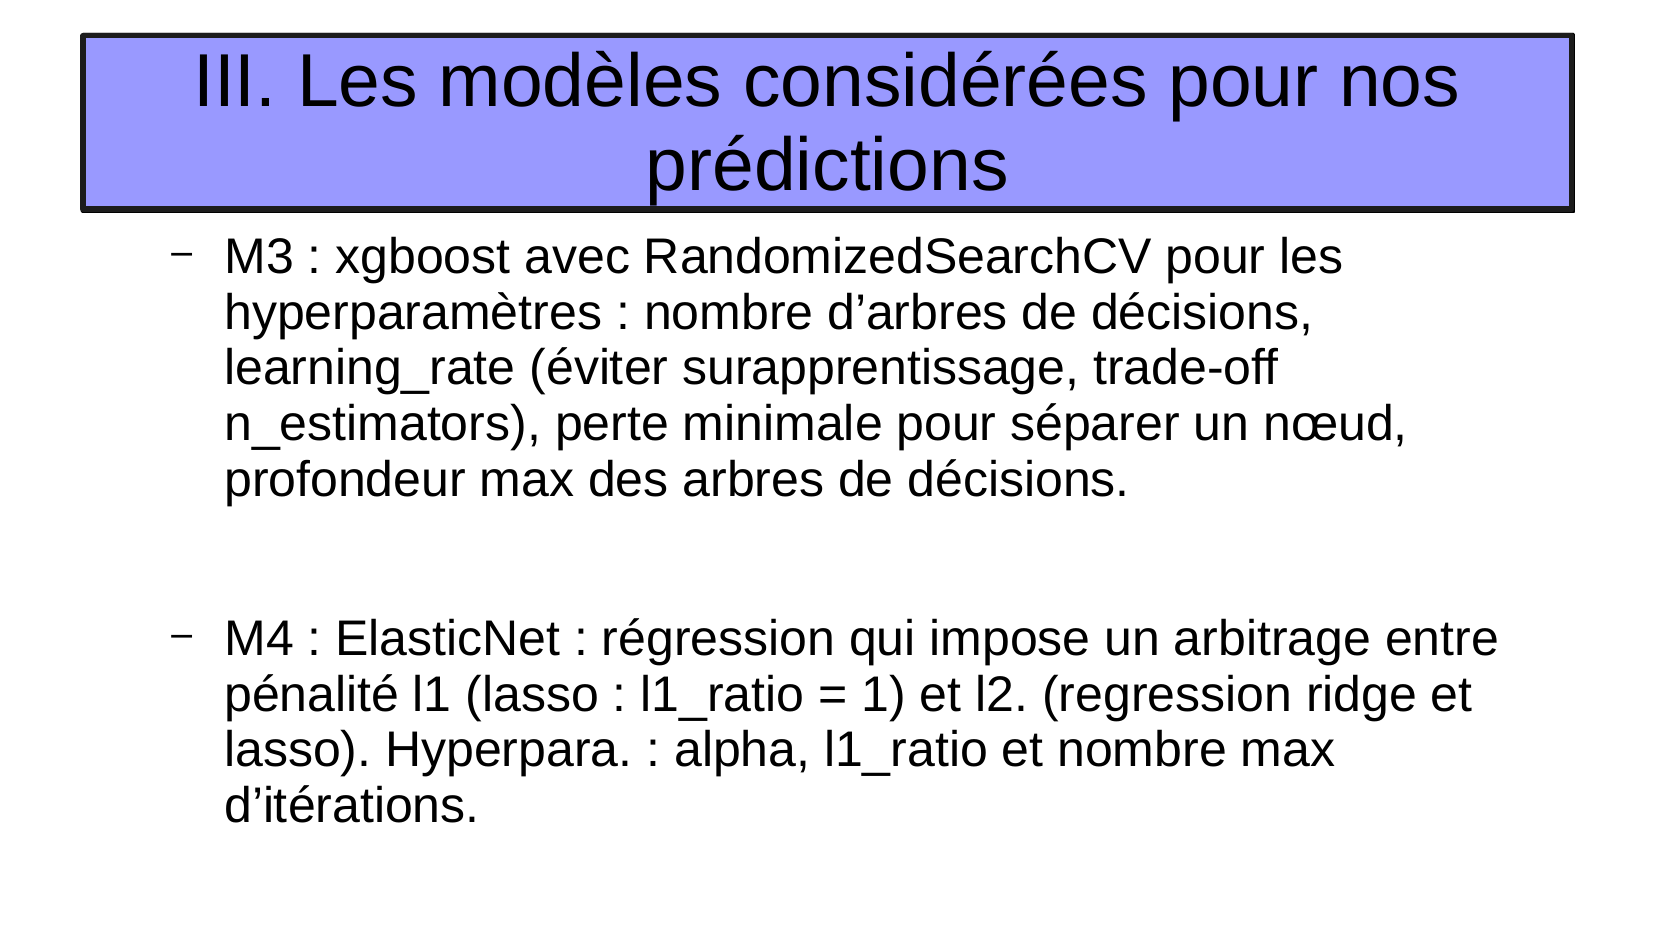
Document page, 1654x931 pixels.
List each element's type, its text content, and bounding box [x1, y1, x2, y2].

title III. Les modèles considérées pour nos prédictions [83, 35, 1572, 210]
list M3 : xgboost avec RandomizedSearchCV pour les hyperparamètres : nombre d’arbres de décisions, learning_rate (éviter surapprentissage, trade-off n_estimators), perte minimale pour séparer un nœud, profondeur max des arbres de décisions. M4 : ElasticNet : régression qui impose un arbitrage entre pénalité l1 (lasso : l1_ratio = 1) et l2. (regression ridge et lasso). Hyperpara. : alpha, l1_ratio et nombre max d’itérations. [82, 228, 1571, 886]
